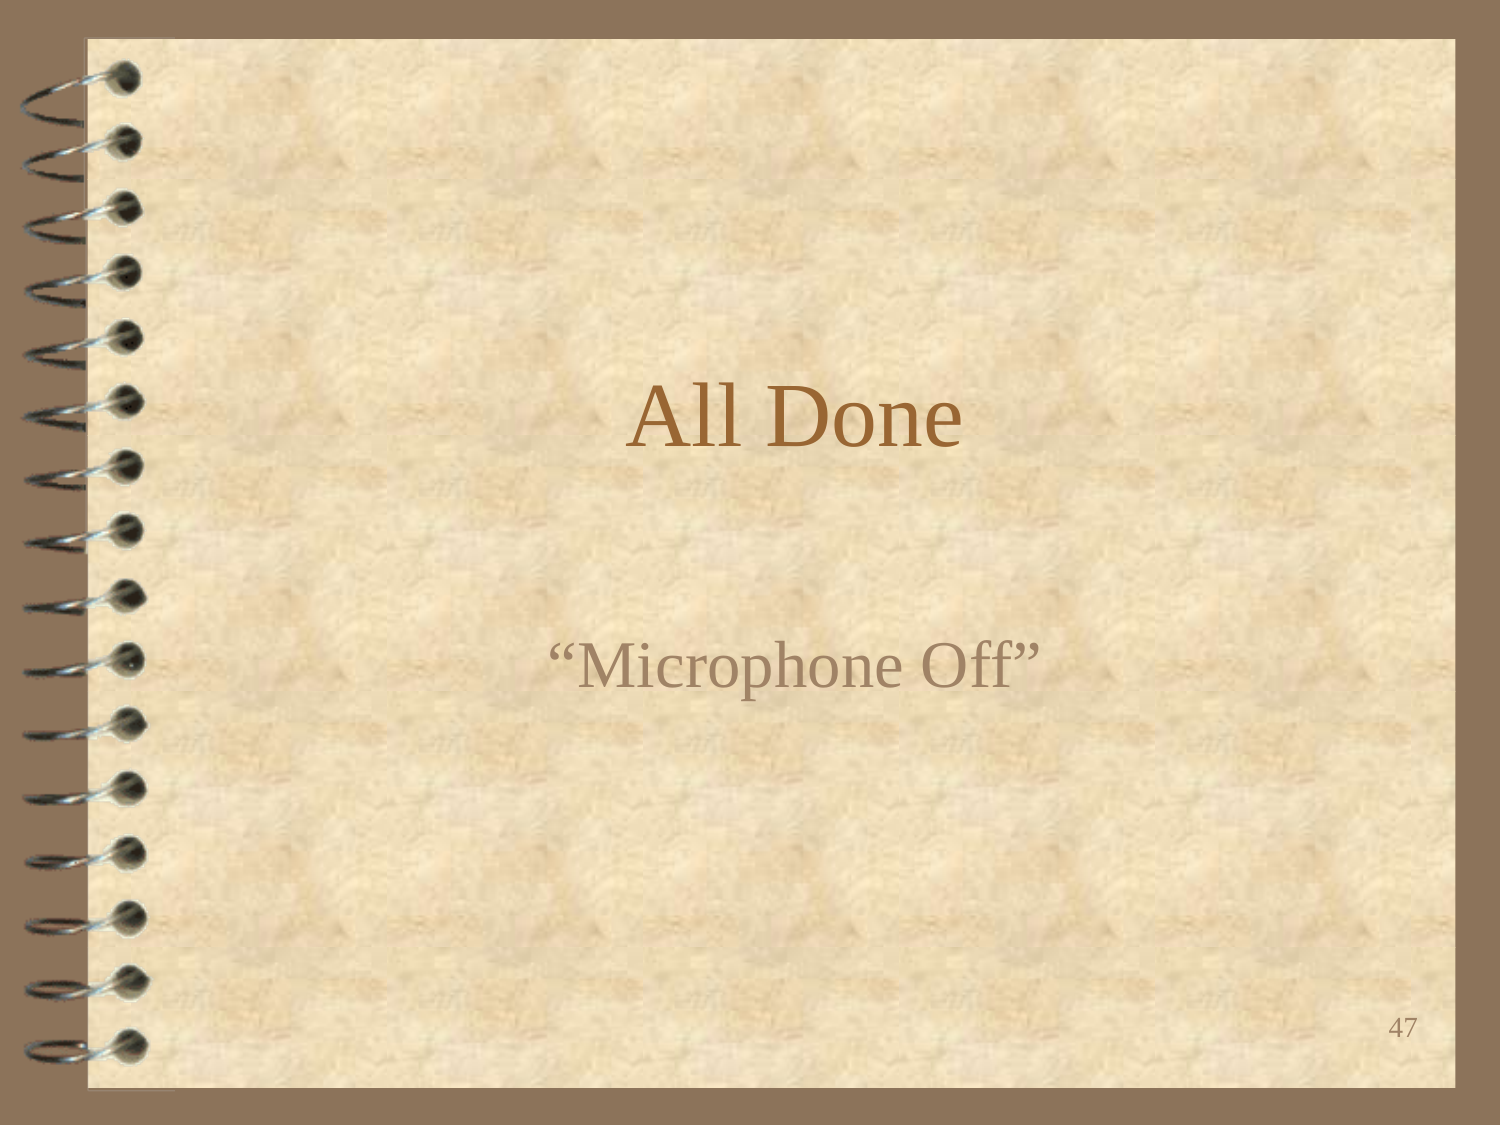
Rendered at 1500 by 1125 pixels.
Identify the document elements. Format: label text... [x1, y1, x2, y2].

picture [0, 0, 1456, 1125]
title All Done [157, 315, 1433, 504]
subtitle “Microphone Off” [270, 613, 1321, 901]
